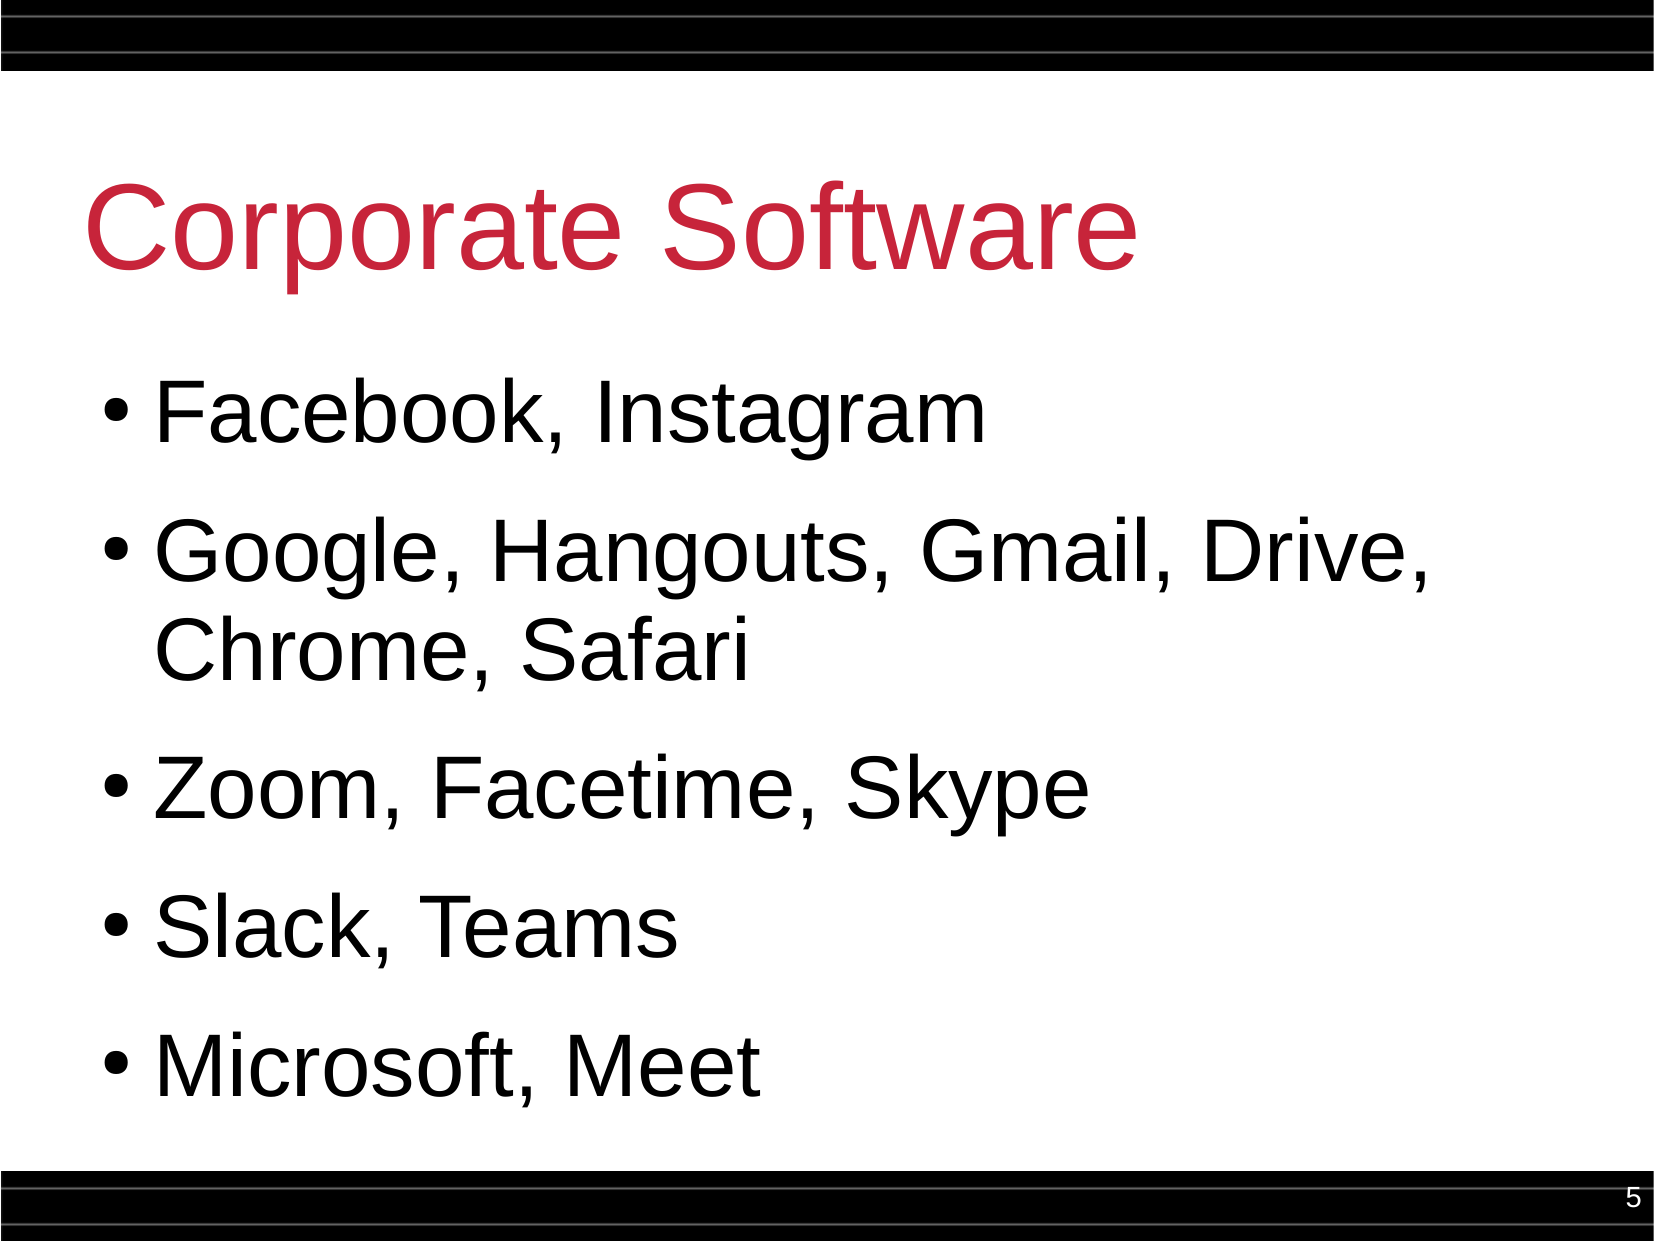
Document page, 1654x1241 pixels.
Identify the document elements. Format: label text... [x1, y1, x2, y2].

title Corporate Software [82, 123, 1571, 331]
list Facebook, Instagram Google, Hangouts, Gmail, Drive, Chrome, Safari Zoom, Facetime, Skype Slack, Teams Microsoft, Meet [82, 362, 1571, 1134]
picture [1, 0, 1654, 71]
picture [1, 1171, 1654, 1241]
